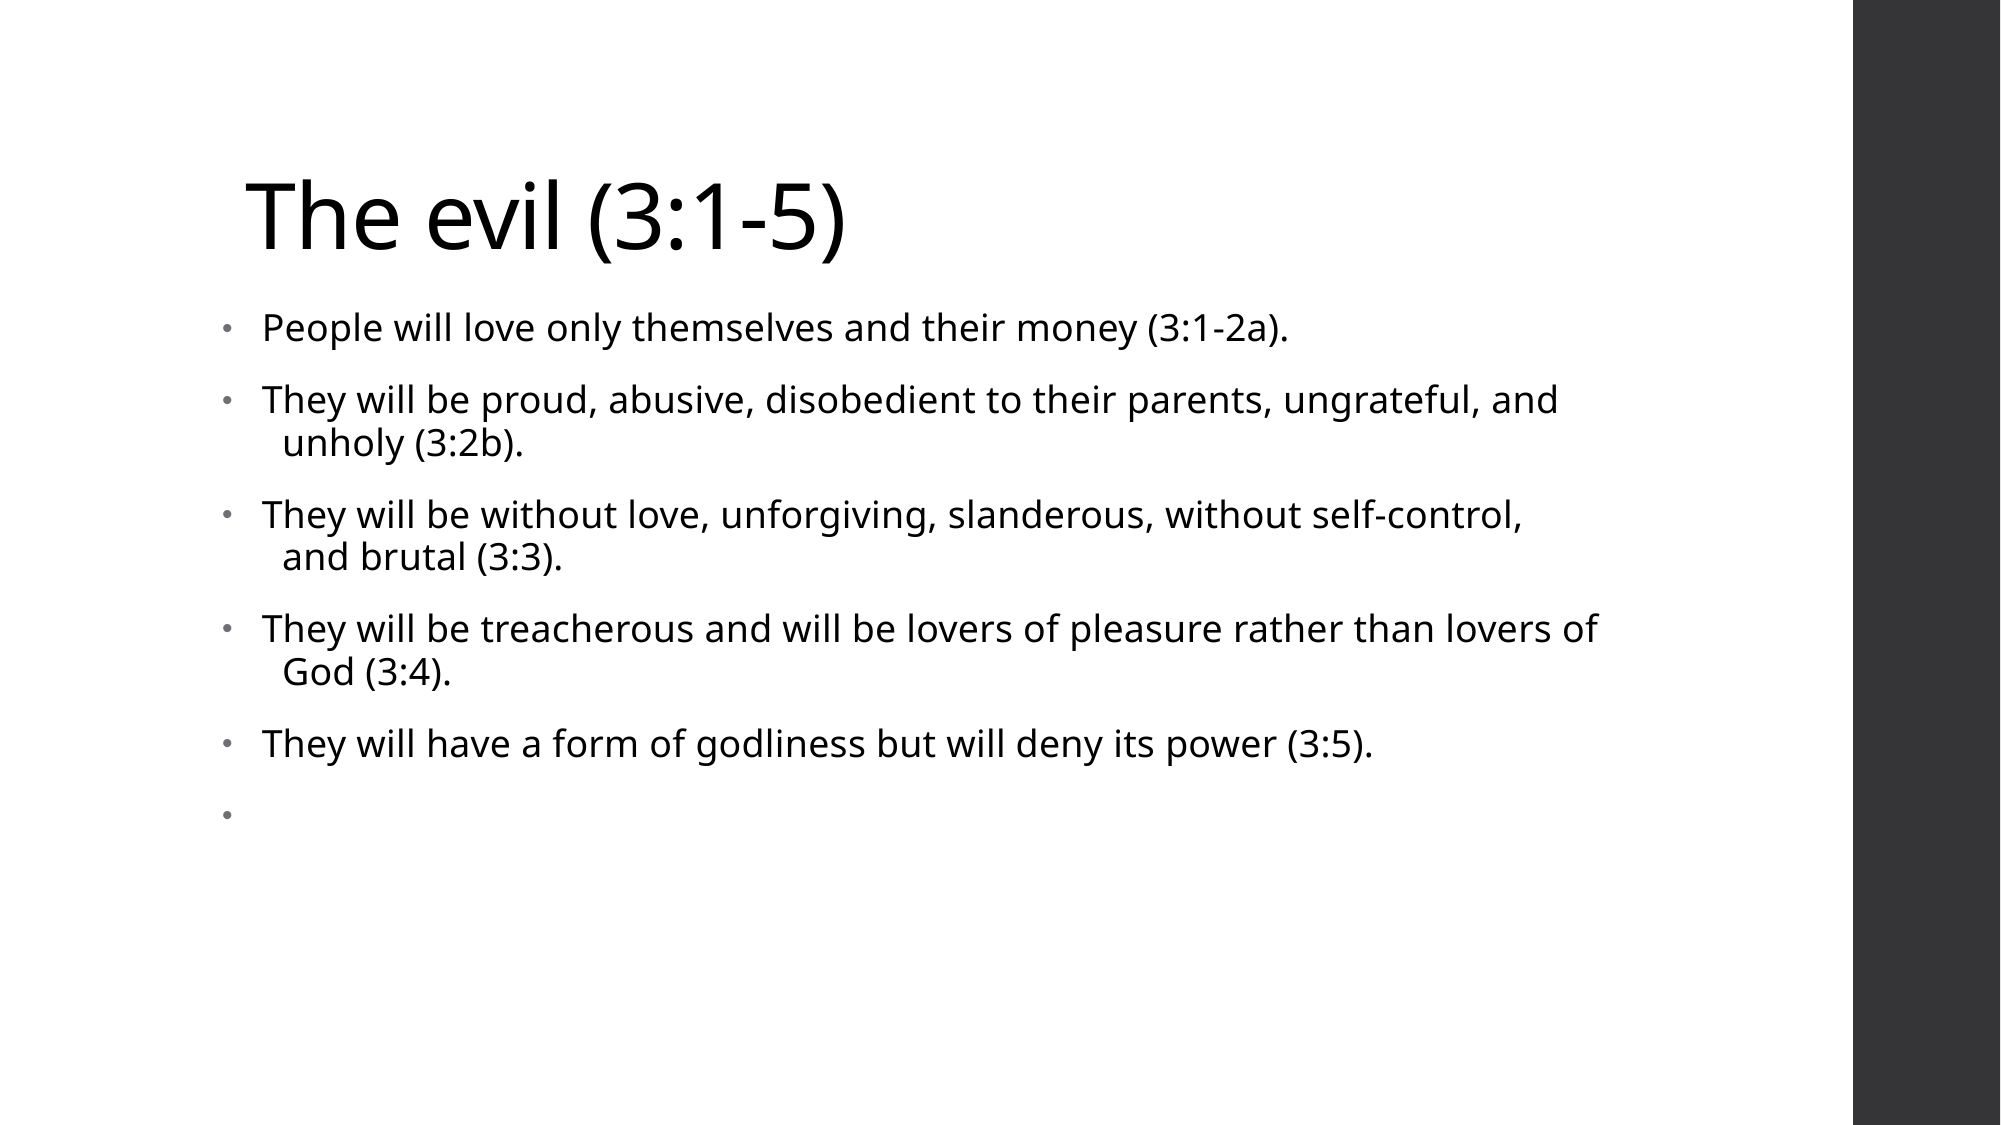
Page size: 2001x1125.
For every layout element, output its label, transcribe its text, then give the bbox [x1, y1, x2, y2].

list People will love only themselves and their money (3:1-2a). They will be proud, abusive, disobedient to their parents, ungrateful, and unholy (3:2b). They will be without love, unforgiving, slanderous, without self-control, and brutal (3:3). They will be treacherous and will be lovers of pleasure rather than lovers of God (3:4). They will have a form of godliness but will deny its power (3:5). [206, 299, 1617, 1014]
title The evil (3:1-5) [206, 60, 1797, 278]
